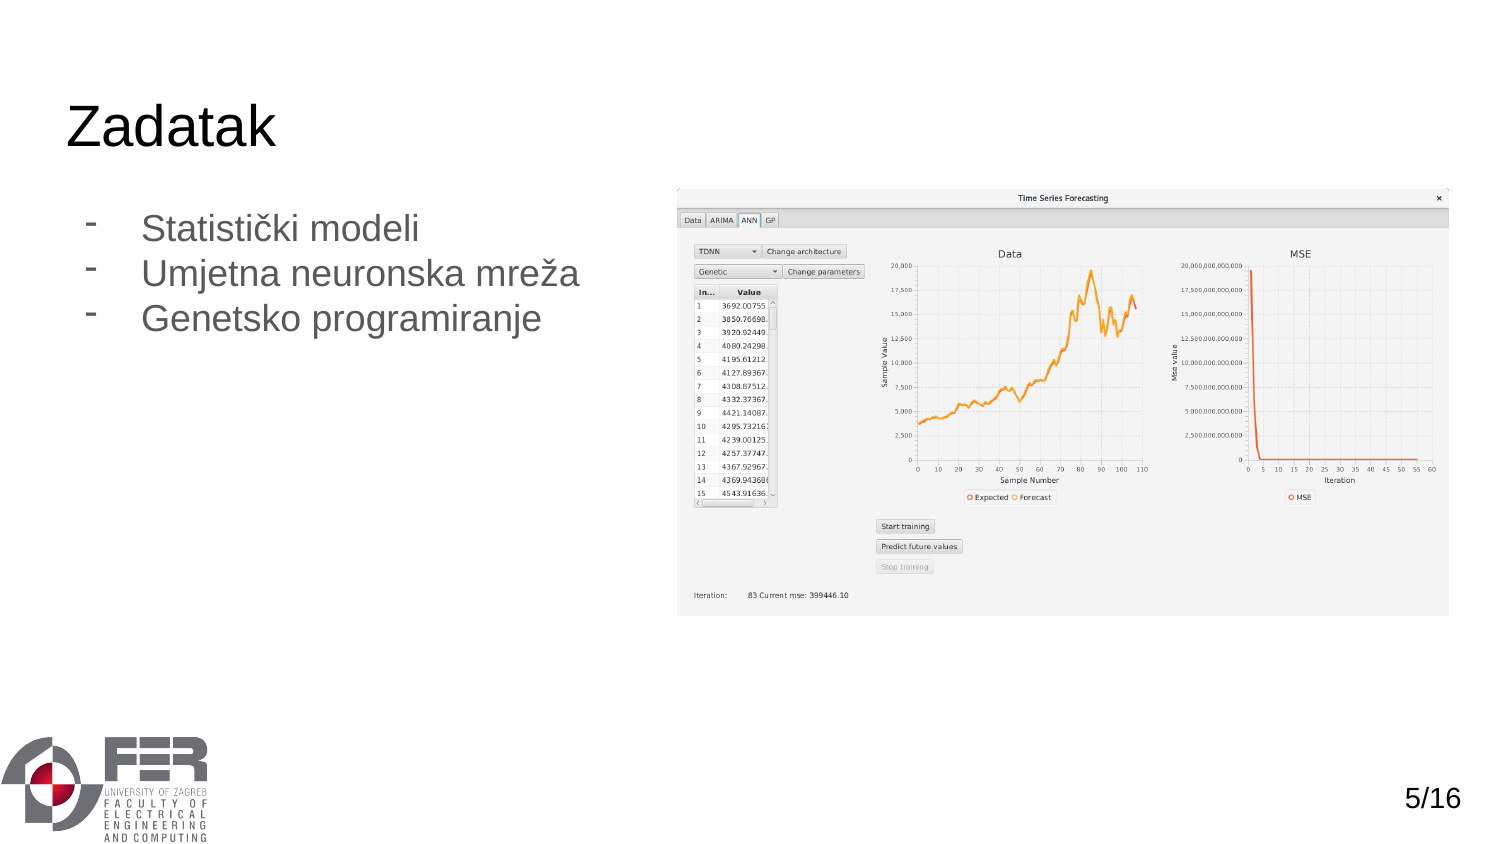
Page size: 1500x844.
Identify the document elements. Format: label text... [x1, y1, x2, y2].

slide_number <number>/16 [1389, 764, 1480, 830]
list Statistički modeli Umjetna neuronska mreža Genetsko programiranje [51, 189, 1449, 750]
picture [0, 736, 208, 844]
title Zadatak [51, 72, 1449, 167]
picture [677, 188, 1449, 616]
